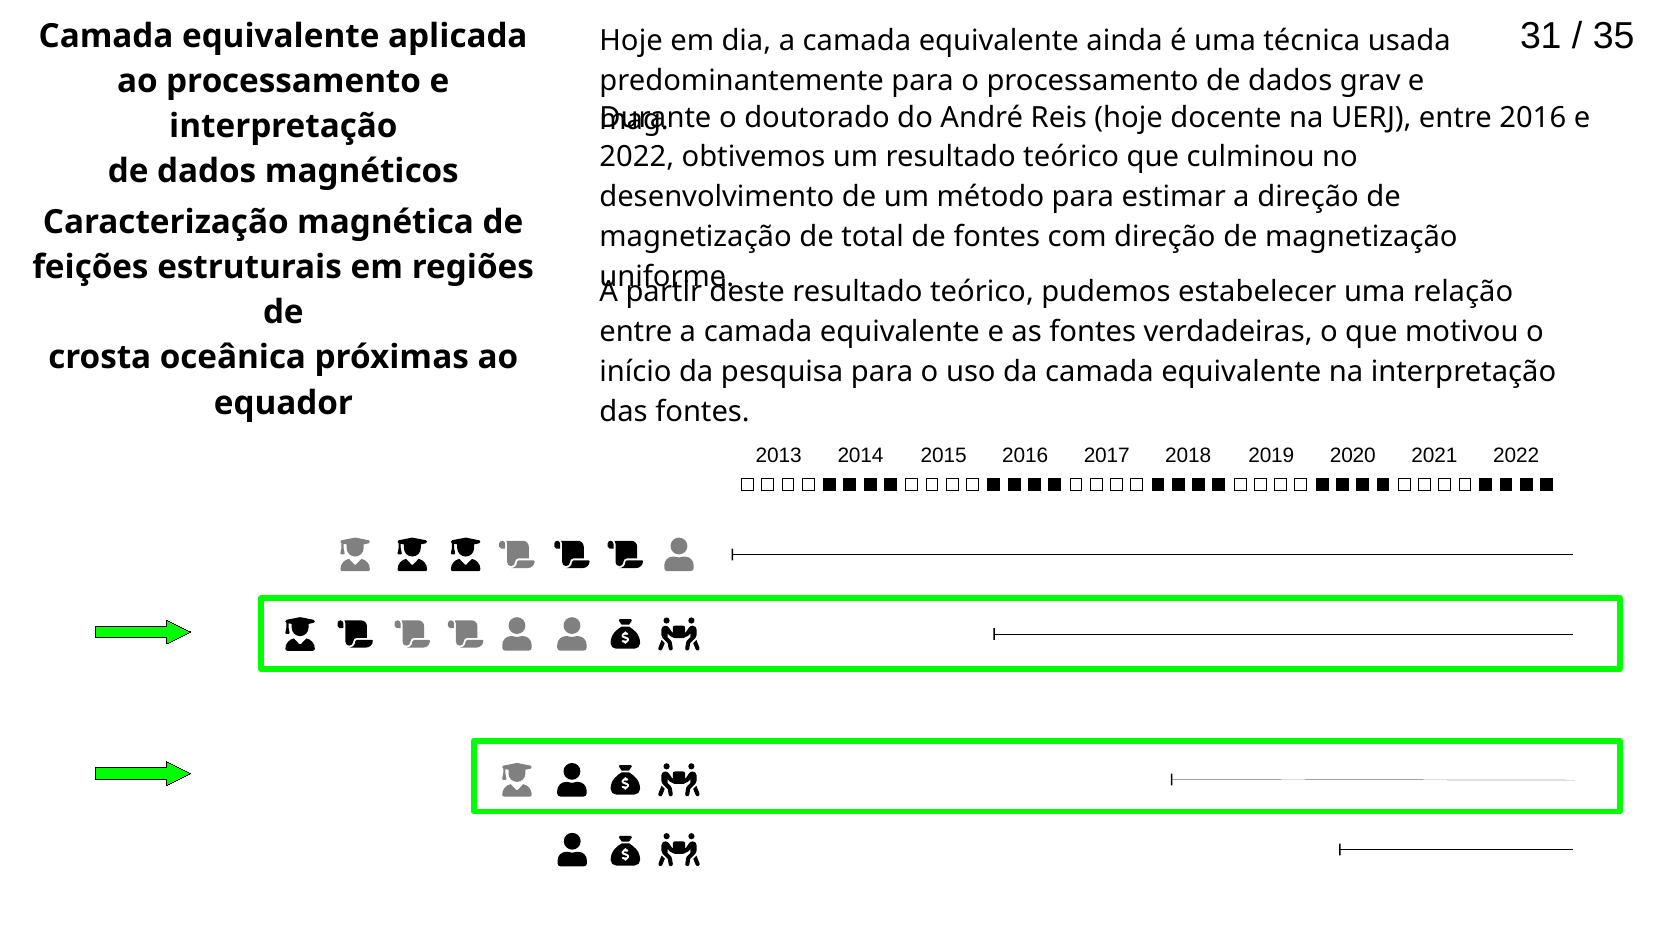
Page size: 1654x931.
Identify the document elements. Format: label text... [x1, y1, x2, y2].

picture [557, 762, 587, 797]
text_box 2022 [1478, 436, 1555, 475]
text_box [823, 478, 836, 491]
picture [610, 835, 641, 866]
text_box [497, 611, 536, 654]
text_box [1028, 478, 1041, 491]
text_box [1130, 478, 1143, 491]
text_box [1274, 478, 1287, 491]
text_box [446, 611, 485, 654]
text_box [1110, 478, 1123, 491]
picture [658, 617, 700, 651]
text_box [946, 478, 959, 491]
picture [607, 538, 644, 571]
text_box Camada equivalente aplicada ao processamento e interpretação de dados magnéticos [11, 3, 556, 201]
text_box [1520, 478, 1533, 491]
text_box [782, 478, 794, 491]
text_box [95, 761, 191, 786]
text_box A partir deste resultado teórico, pudemos estabelecer uma relação entre a camada equivalente e as fontes verdadeiras, o que motivou o início da pesquisa para o uso da camada equivalente na interpretação das fontes. [584, 281, 1601, 420]
text_box [1398, 478, 1411, 491]
text_box Hoje em dia, a camada equivalente ainda é uma técnica usada predominantemente para o processamento de dados grav e mag. [584, 11, 1485, 92]
text_box 2021 [1396, 436, 1473, 475]
text_box [987, 478, 1000, 491]
text_box 2020 [1315, 436, 1391, 475]
text_box [741, 478, 754, 491]
text_box [966, 478, 979, 491]
text_box 2016 [987, 436, 1064, 475]
text_box [1090, 478, 1103, 491]
text_box [1048, 478, 1061, 491]
text_box [1212, 478, 1225, 491]
picture [610, 619, 641, 649]
text_box [659, 534, 698, 577]
text_box [1356, 478, 1369, 491]
text_box 2018 [1150, 436, 1227, 475]
text_box [1459, 478, 1471, 491]
text_box [1008, 478, 1021, 491]
text_box [95, 620, 191, 644]
text_box [761, 478, 774, 491]
text_box [1418, 478, 1431, 491]
picture [397, 537, 428, 572]
text_box [802, 478, 815, 491]
text_box 2014 [822, 436, 899, 475]
text_box Durante o doutorado do André Reis (hoje docente na UERJ), entre 2016 e 2022, obtivemos um resultado teórico que culminou no desenvolvimento de um método para estimar a direção de magnetização de total de fontes com direção de magnetização uniforme. [584, 112, 1607, 278]
text_box [497, 758, 536, 801]
text_box [864, 478, 877, 491]
picture [285, 617, 315, 651]
picture [557, 832, 588, 867]
text_box [1438, 478, 1451, 491]
text_box [1500, 478, 1512, 491]
picture [450, 537, 481, 572]
text_box 2019 [1233, 436, 1310, 475]
text_box 2015 [905, 436, 982, 475]
text_box [1192, 478, 1205, 491]
text_box 2013 [740, 436, 817, 475]
text_box 2017 [1068, 436, 1145, 475]
text_box [552, 611, 591, 654]
text_box [843, 478, 856, 491]
text_box [499, 532, 538, 575]
text_box [1152, 478, 1164, 491]
picture [610, 765, 641, 795]
picture [658, 763, 700, 797]
text_box [393, 611, 432, 654]
text_box [1540, 478, 1553, 491]
picture [337, 618, 373, 650]
text_box [1172, 478, 1185, 491]
text_box [1070, 478, 1082, 491]
text_box [333, 532, 372, 575]
text_box [884, 478, 897, 491]
text_box [1336, 478, 1349, 491]
text_box [905, 478, 918, 491]
picture [554, 538, 590, 571]
text_box [1479, 478, 1492, 491]
text_box [926, 478, 938, 491]
text_box [1254, 478, 1267, 491]
text_box <number> / 35 [1375, 0, 1654, 71]
text_box Caracterização magnética de feições estruturais em regiões de crosta oceânica próximas ao equador [0, 248, 567, 374]
picture [658, 833, 700, 867]
text_box [1294, 478, 1307, 491]
text_box [1316, 478, 1329, 491]
text_box [1377, 478, 1389, 491]
text_box [1234, 478, 1247, 491]
